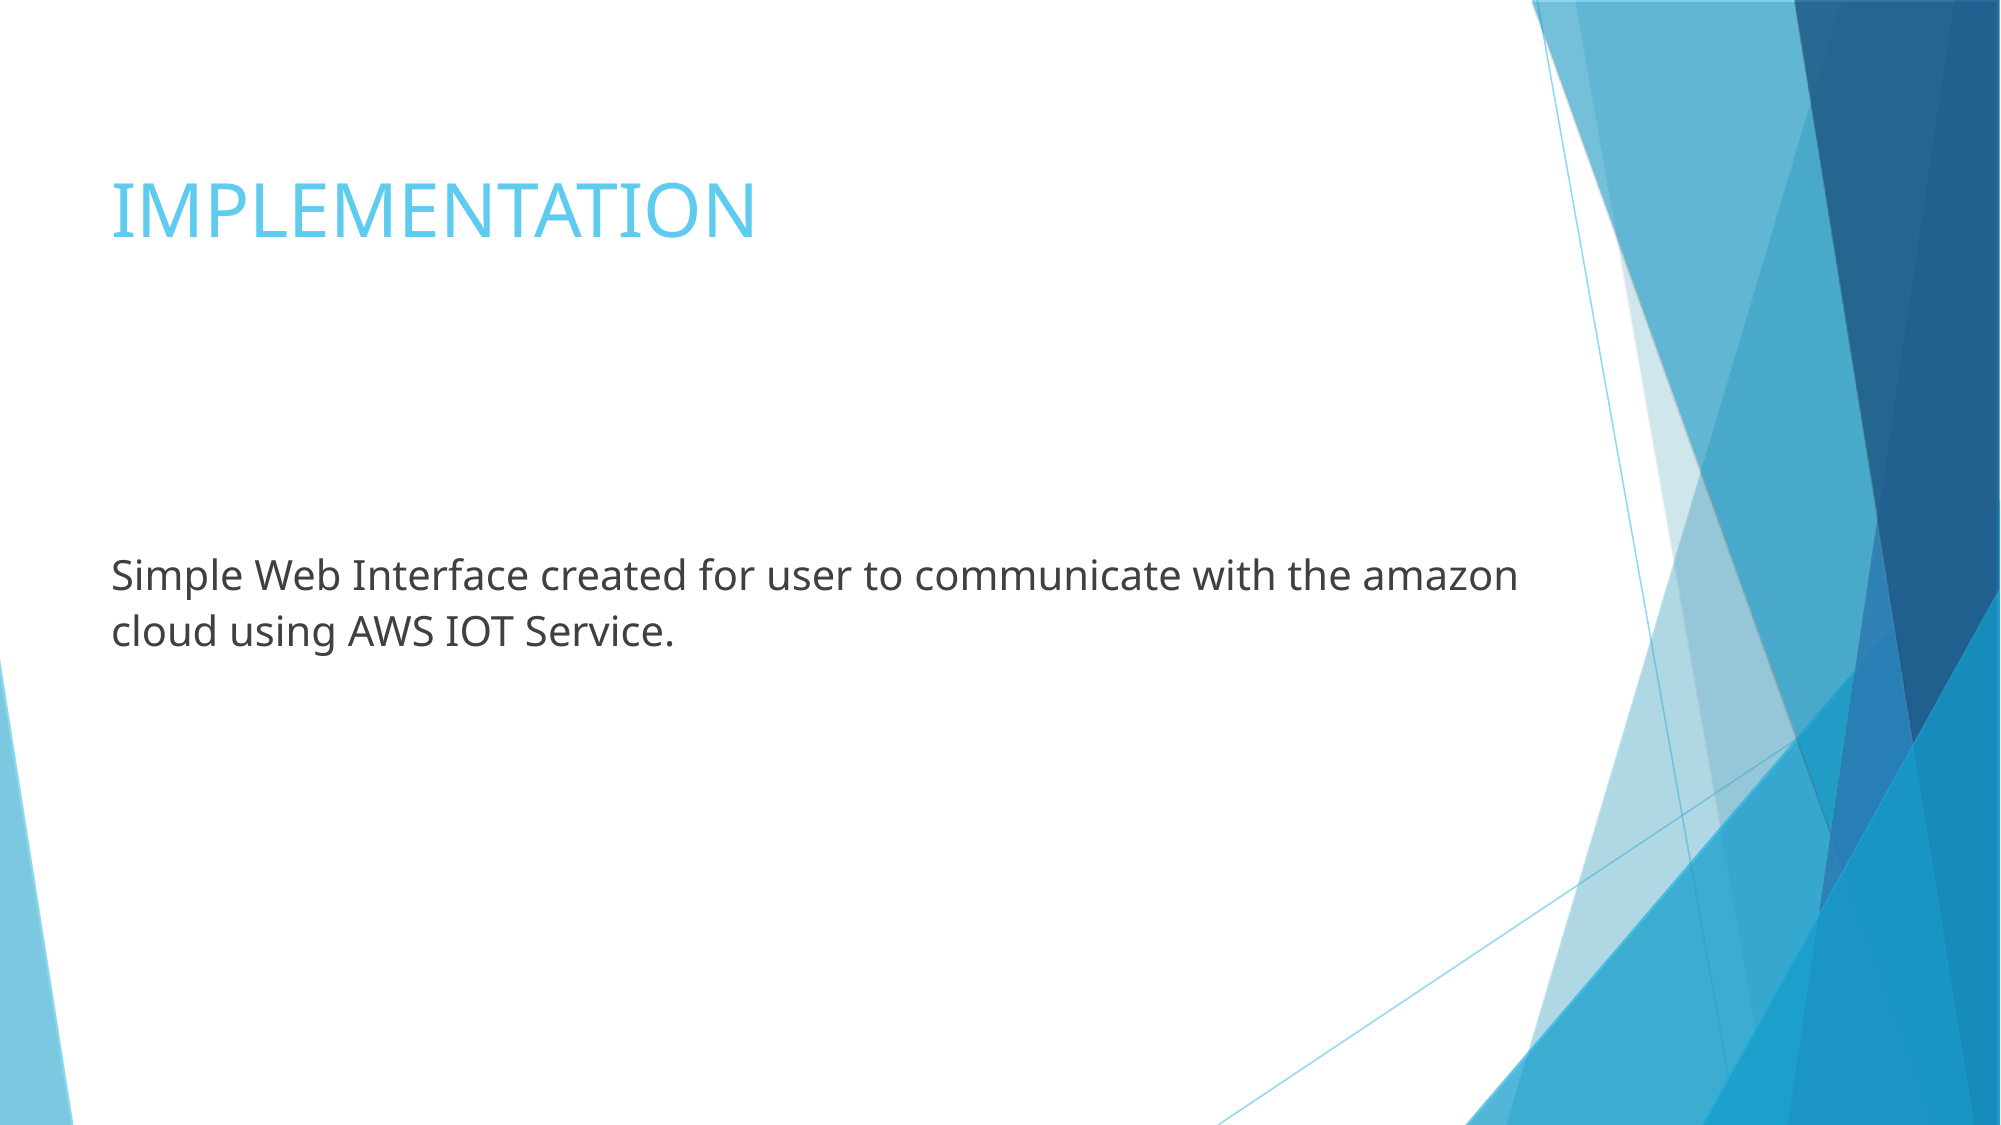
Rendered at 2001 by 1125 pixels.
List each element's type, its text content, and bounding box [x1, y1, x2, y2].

subtitle Simple Web Interface created for user to communicate with the amazon cloud using AWS IOT Service. [111, 99, 1522, 1105]
